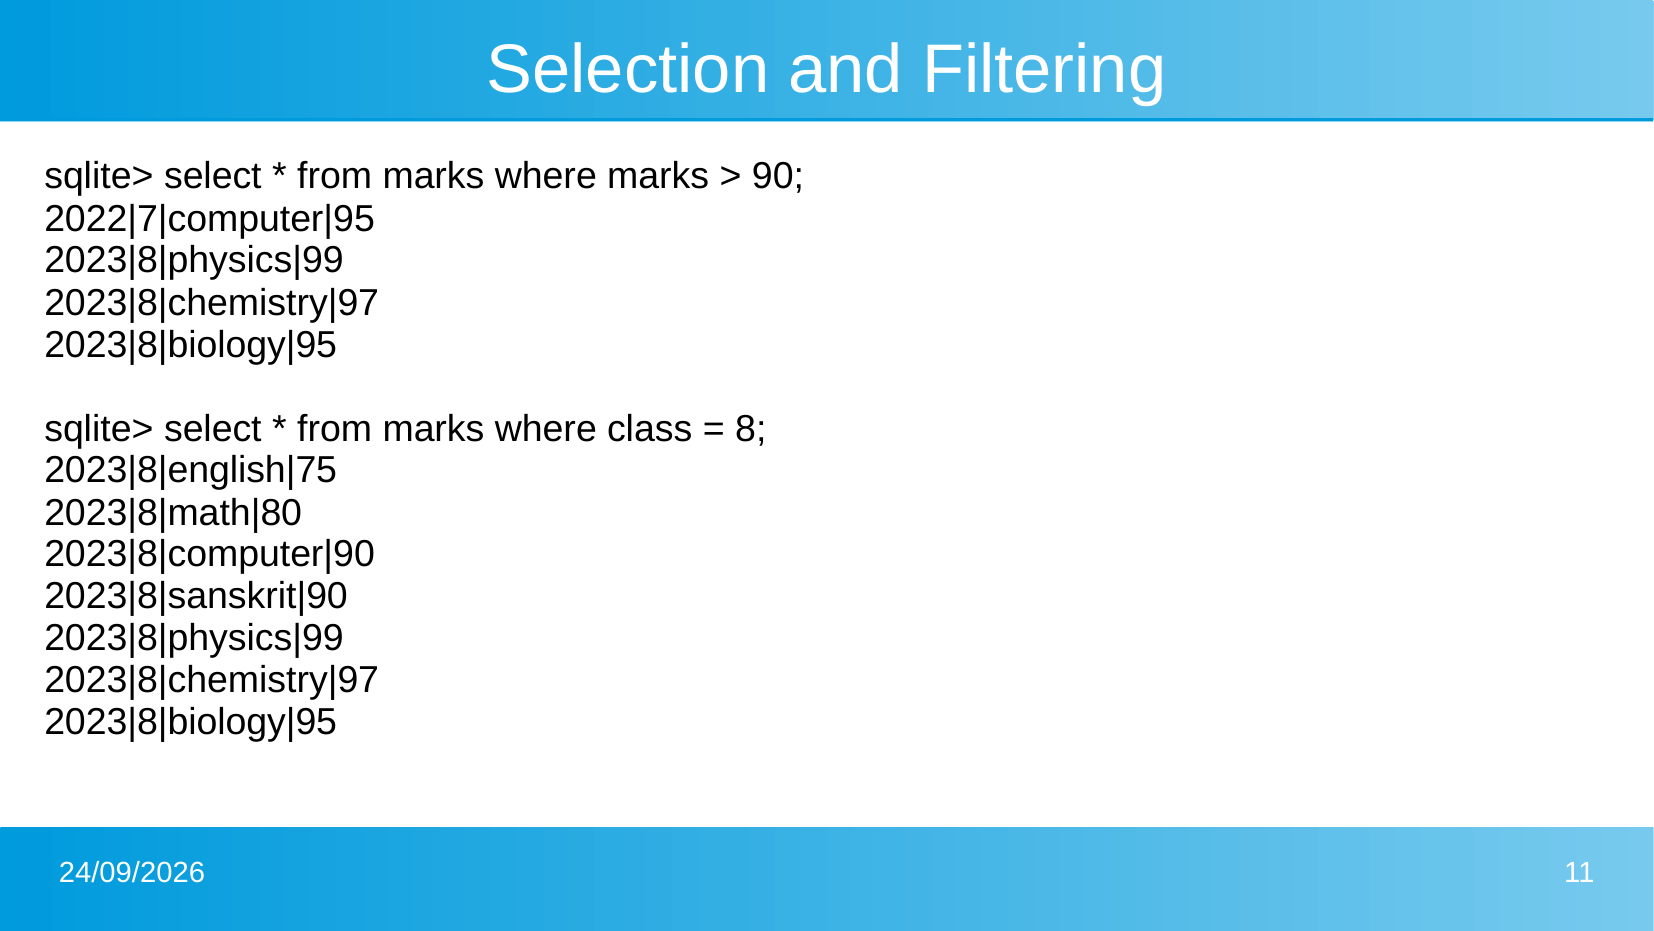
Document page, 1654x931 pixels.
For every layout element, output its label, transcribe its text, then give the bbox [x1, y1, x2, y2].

text_box sqlite> select * from marks where marks > 90; 2022|7|computer|95 2023|8|physics|99 2023|8|chemistry|97 2023|8|biology|95 sqlite> select * from marks where class = 8; 2023|8|english|75 2023|8|math|80 2023|8|computer|90 2023|8|sanskrit|90 2023|8|physics|99 2023|8|chemistry|97 2023|8|biology|95 [29, 147, 1565, 793]
title Selection and Filtering [59, 29, 1595, 108]
